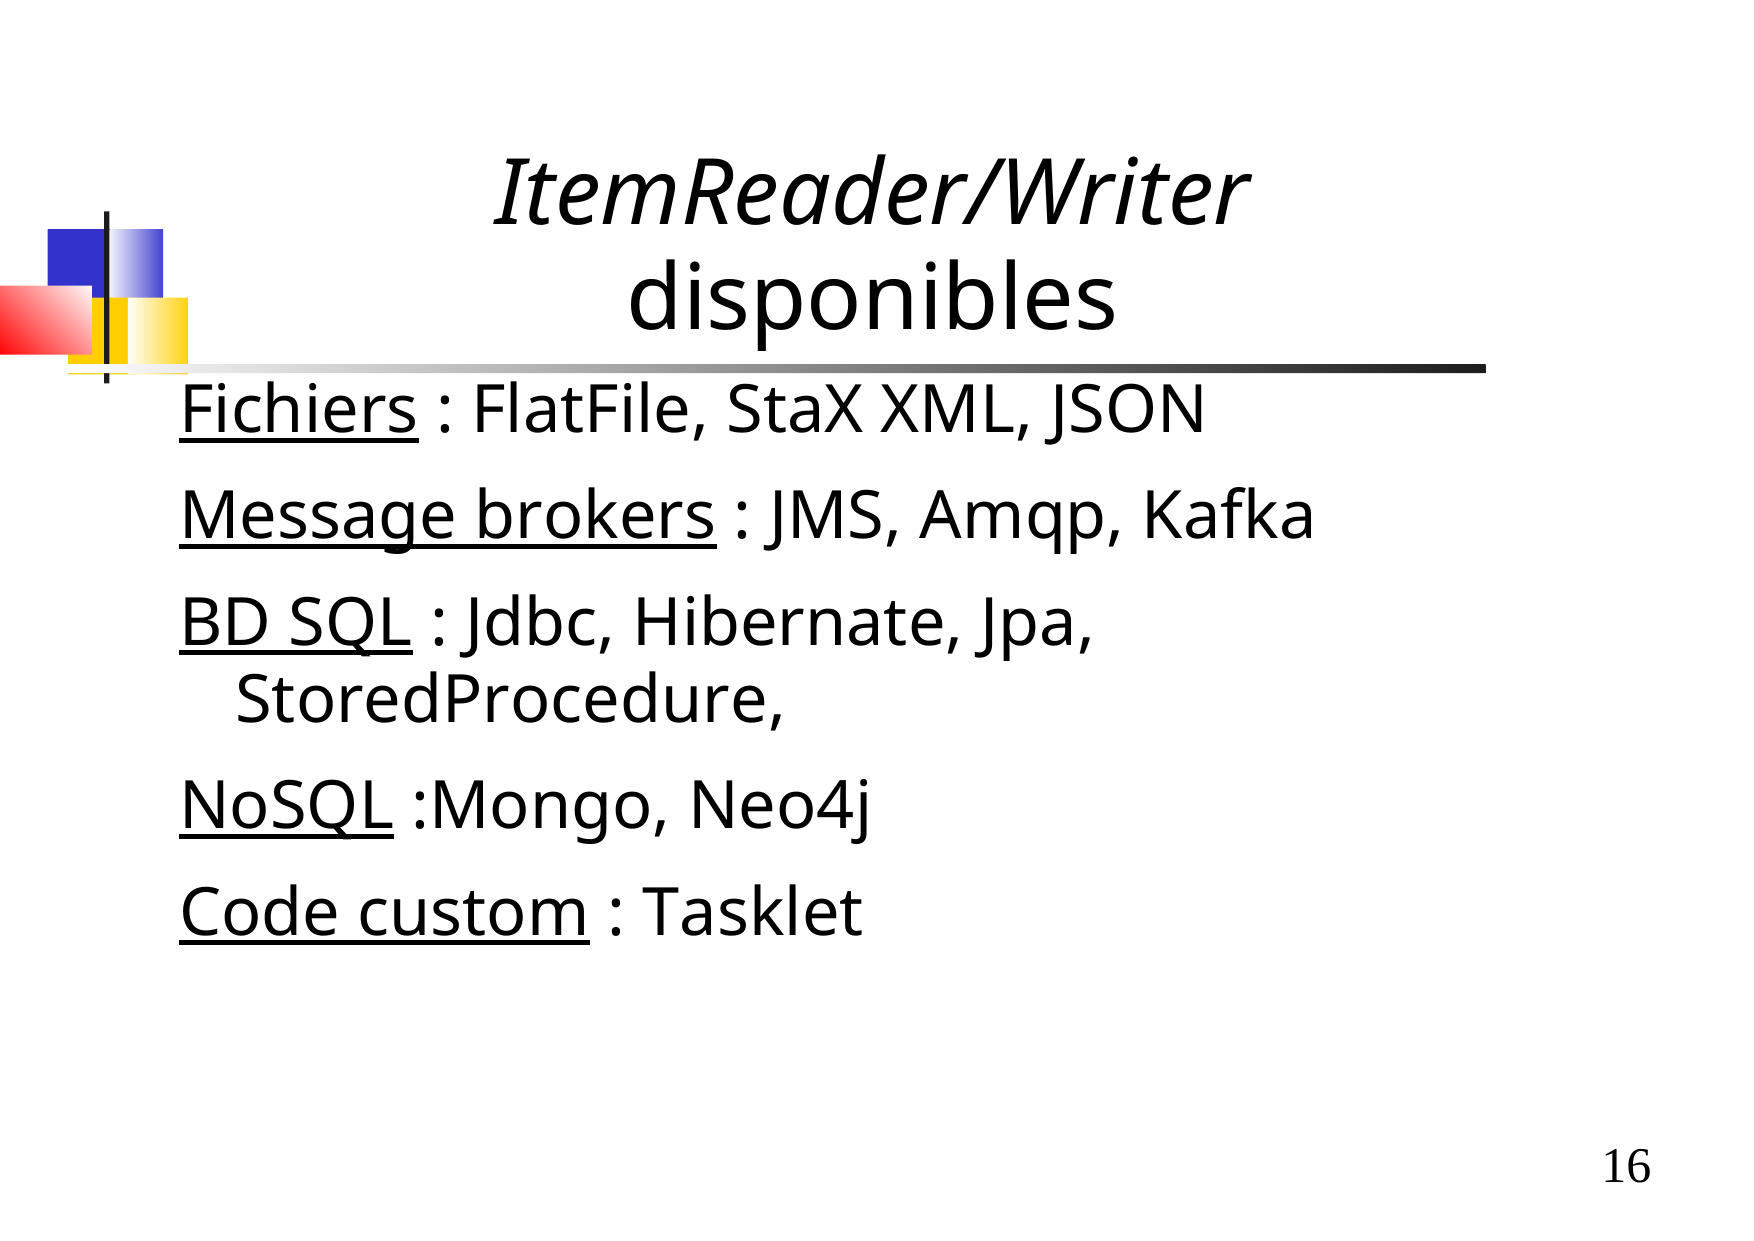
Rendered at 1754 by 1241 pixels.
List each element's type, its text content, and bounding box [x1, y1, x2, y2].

list Fichiers : FlatFile, StaX XML, JSON Message brokers : JMS, Amqp, Kafka BD SQL : Jdbc, Hibernate, Jpa, StoredProcedure, NoSQL :Mongo, Neo4j Code custom : Tasklet [179, 371, 1567, 1091]
title ItemReader/Writer disponibles [179, 139, 1567, 351]
